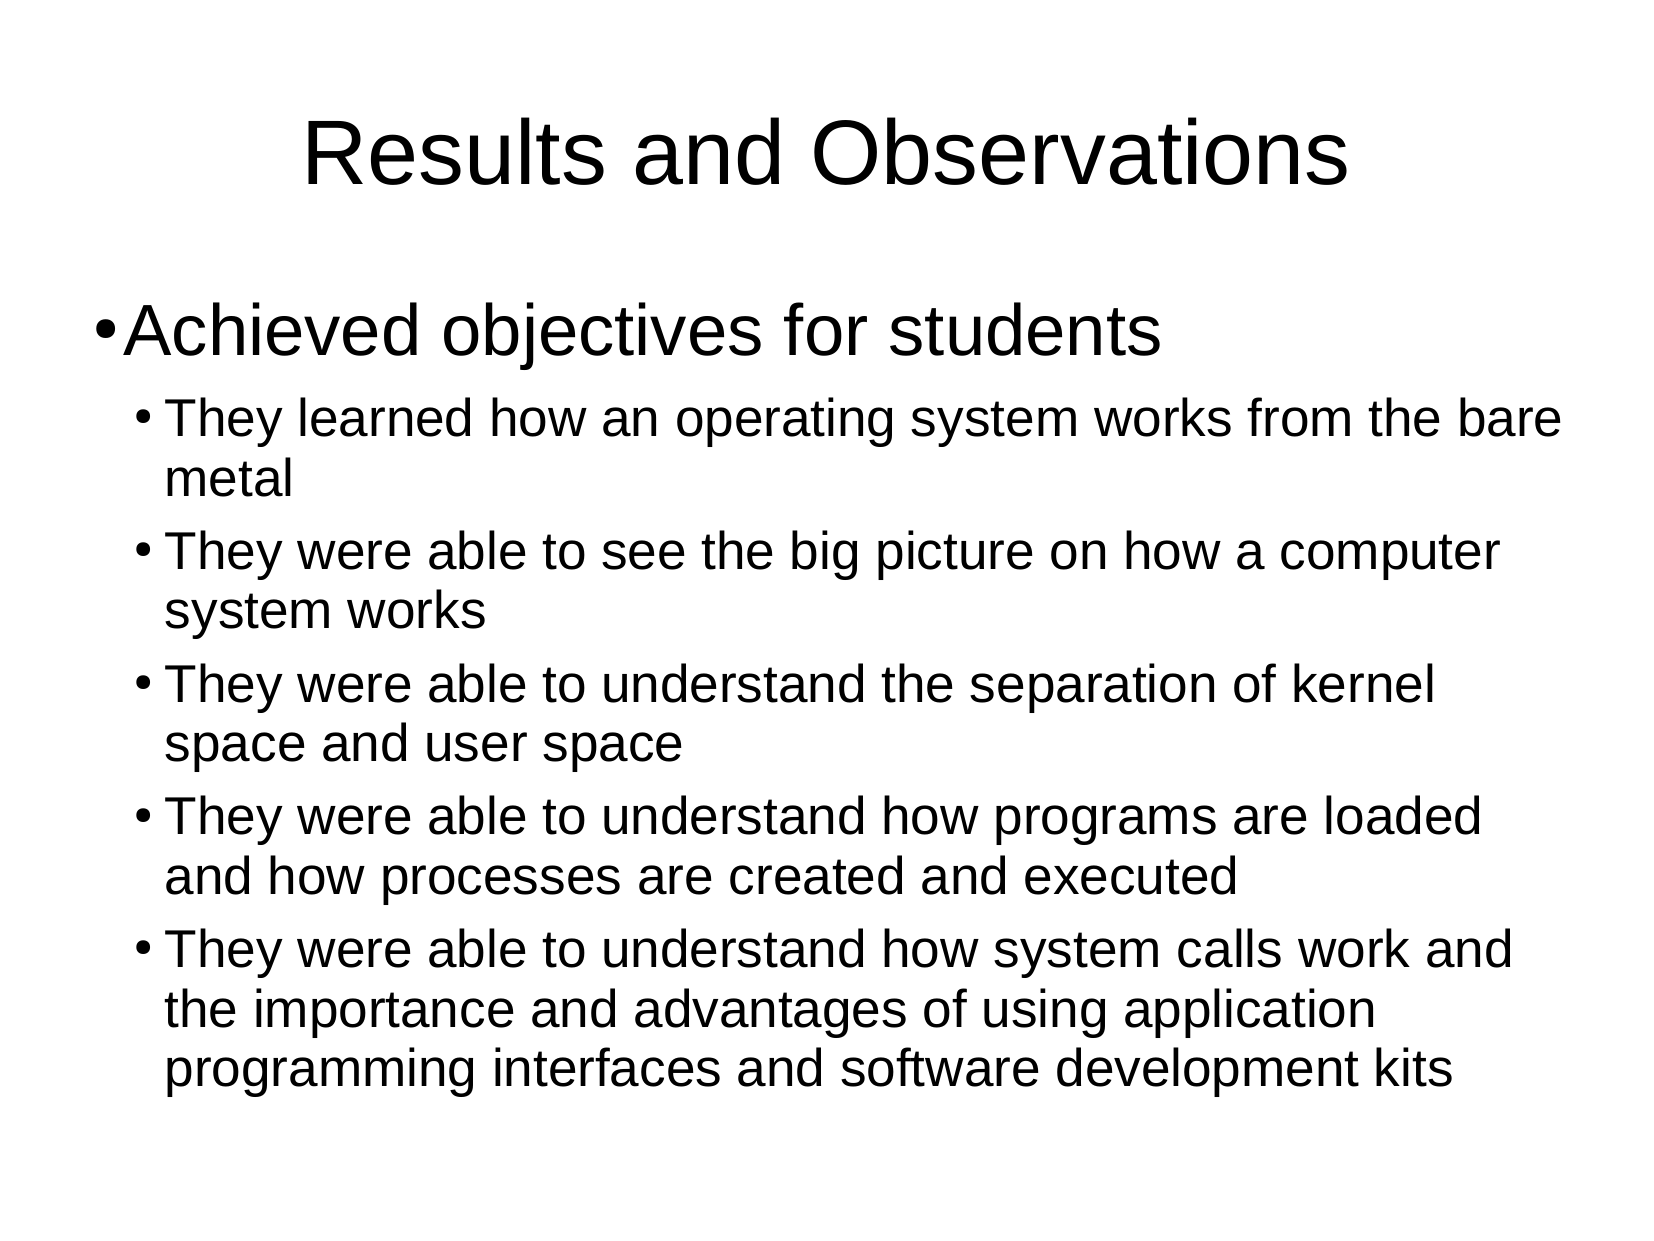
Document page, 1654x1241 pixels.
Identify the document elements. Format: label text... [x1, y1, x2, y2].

title Results and Observations [82, 56, 1571, 250]
list Achieved objectives for students They learned how an operating system works from the bare metal They were able to see the big picture on how a computer system works They were able to understand the separation of kernel space and user space They were able to understand how programs are loaded and how processes are created and executed They were able to understand how system calls work and the importance and advantages of using application programming interfaces and software development kits [82, 290, 1571, 1109]
